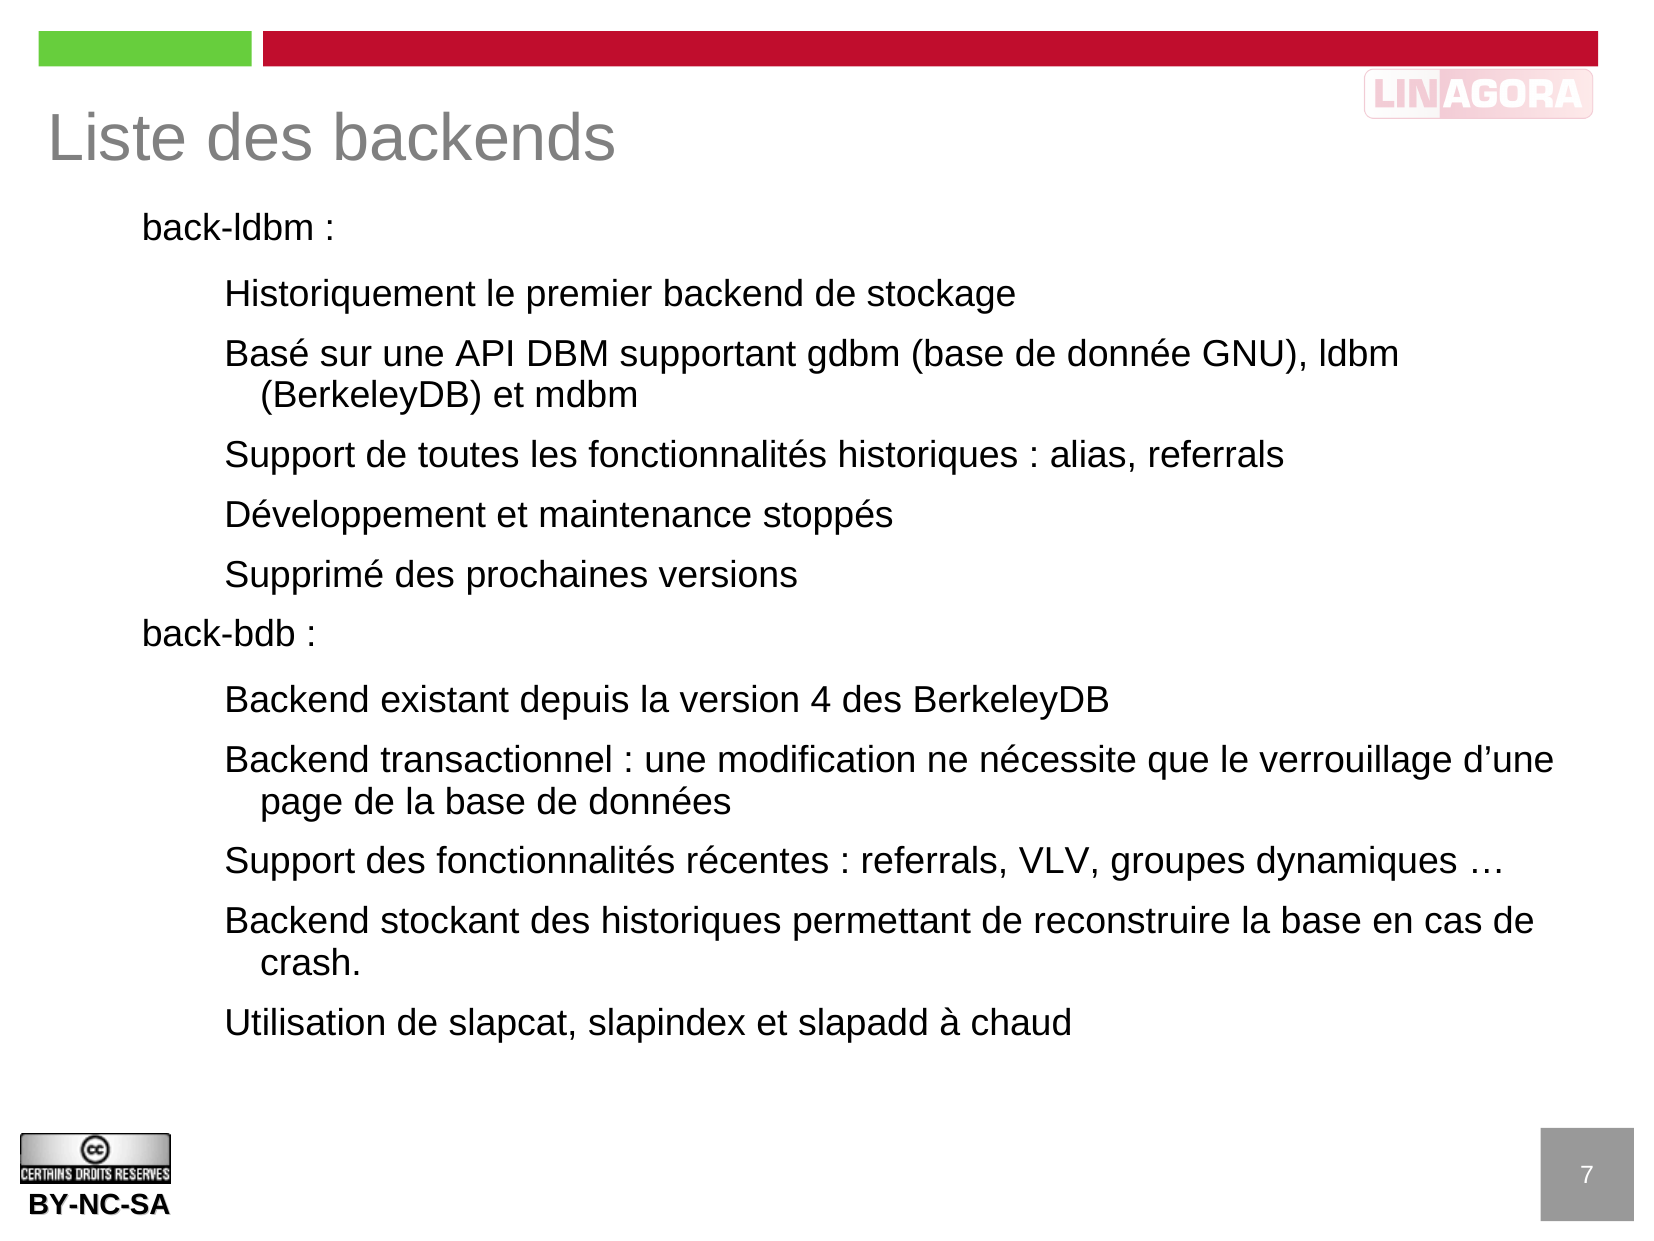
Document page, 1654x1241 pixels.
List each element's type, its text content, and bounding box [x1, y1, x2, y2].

title Liste des backends [47, 97, 1447, 178]
picture [20, 1133, 171, 1184]
list back-ldbm : Historiquement le premier backend de stockage Basé sur une API DBM supportant gdbm (base de donnée GNU), ldbm (BerkeleyDB) et mdbm Support de toutes les fonctionnalités historiques : alias, referrals Développement et maintenance stoppés Supprimé des prochaines versions back-bdb : Backend existant depuis la version 4 des BerkeleyDB Backend transactionnel : une modification ne nécessite que le verrouillage d’une page de la base de données Support des fonctionnalités récentes : referrals, VLV, groupes dynamiques … Backend stockant des historiques permettant de reconstruire la base en cas de crash. Utilisation de slapcat, slapindex et slapadd à chaud [47, 206, 1625, 1093]
